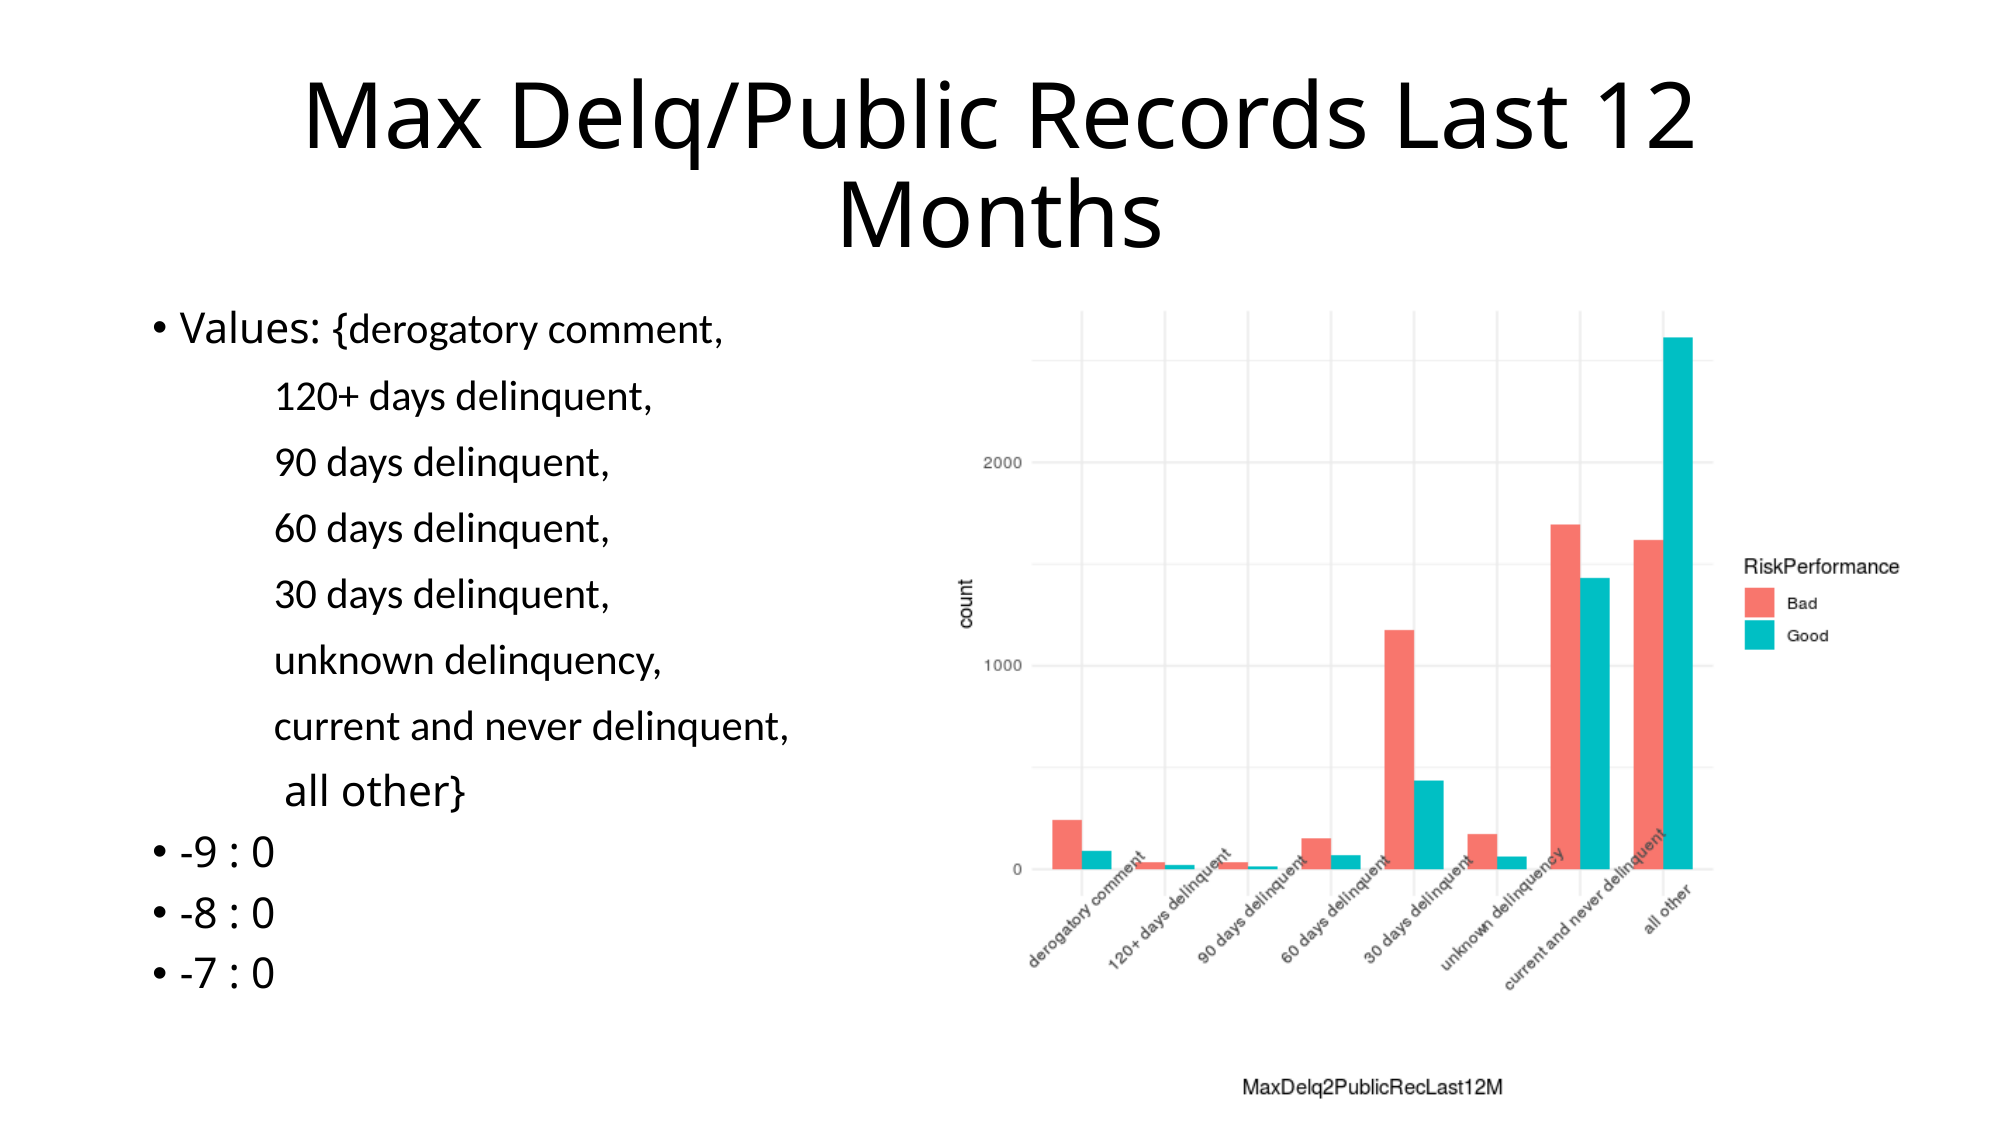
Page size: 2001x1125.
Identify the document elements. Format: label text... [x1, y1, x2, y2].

picture [947, 301, 1921, 1111]
title Max Delq/Public Records Last 12 Months [137, 59, 1863, 278]
text_box Values: {derogatory comment, 120+ days delinquent, 90 days delinquent, 60 days delinquent, 30 days delinquent, unknown delinquency, current and never delinquent, all other} -9 : 0 -8 : 0 -7 : 0 [137, 299, 1863, 1014]
